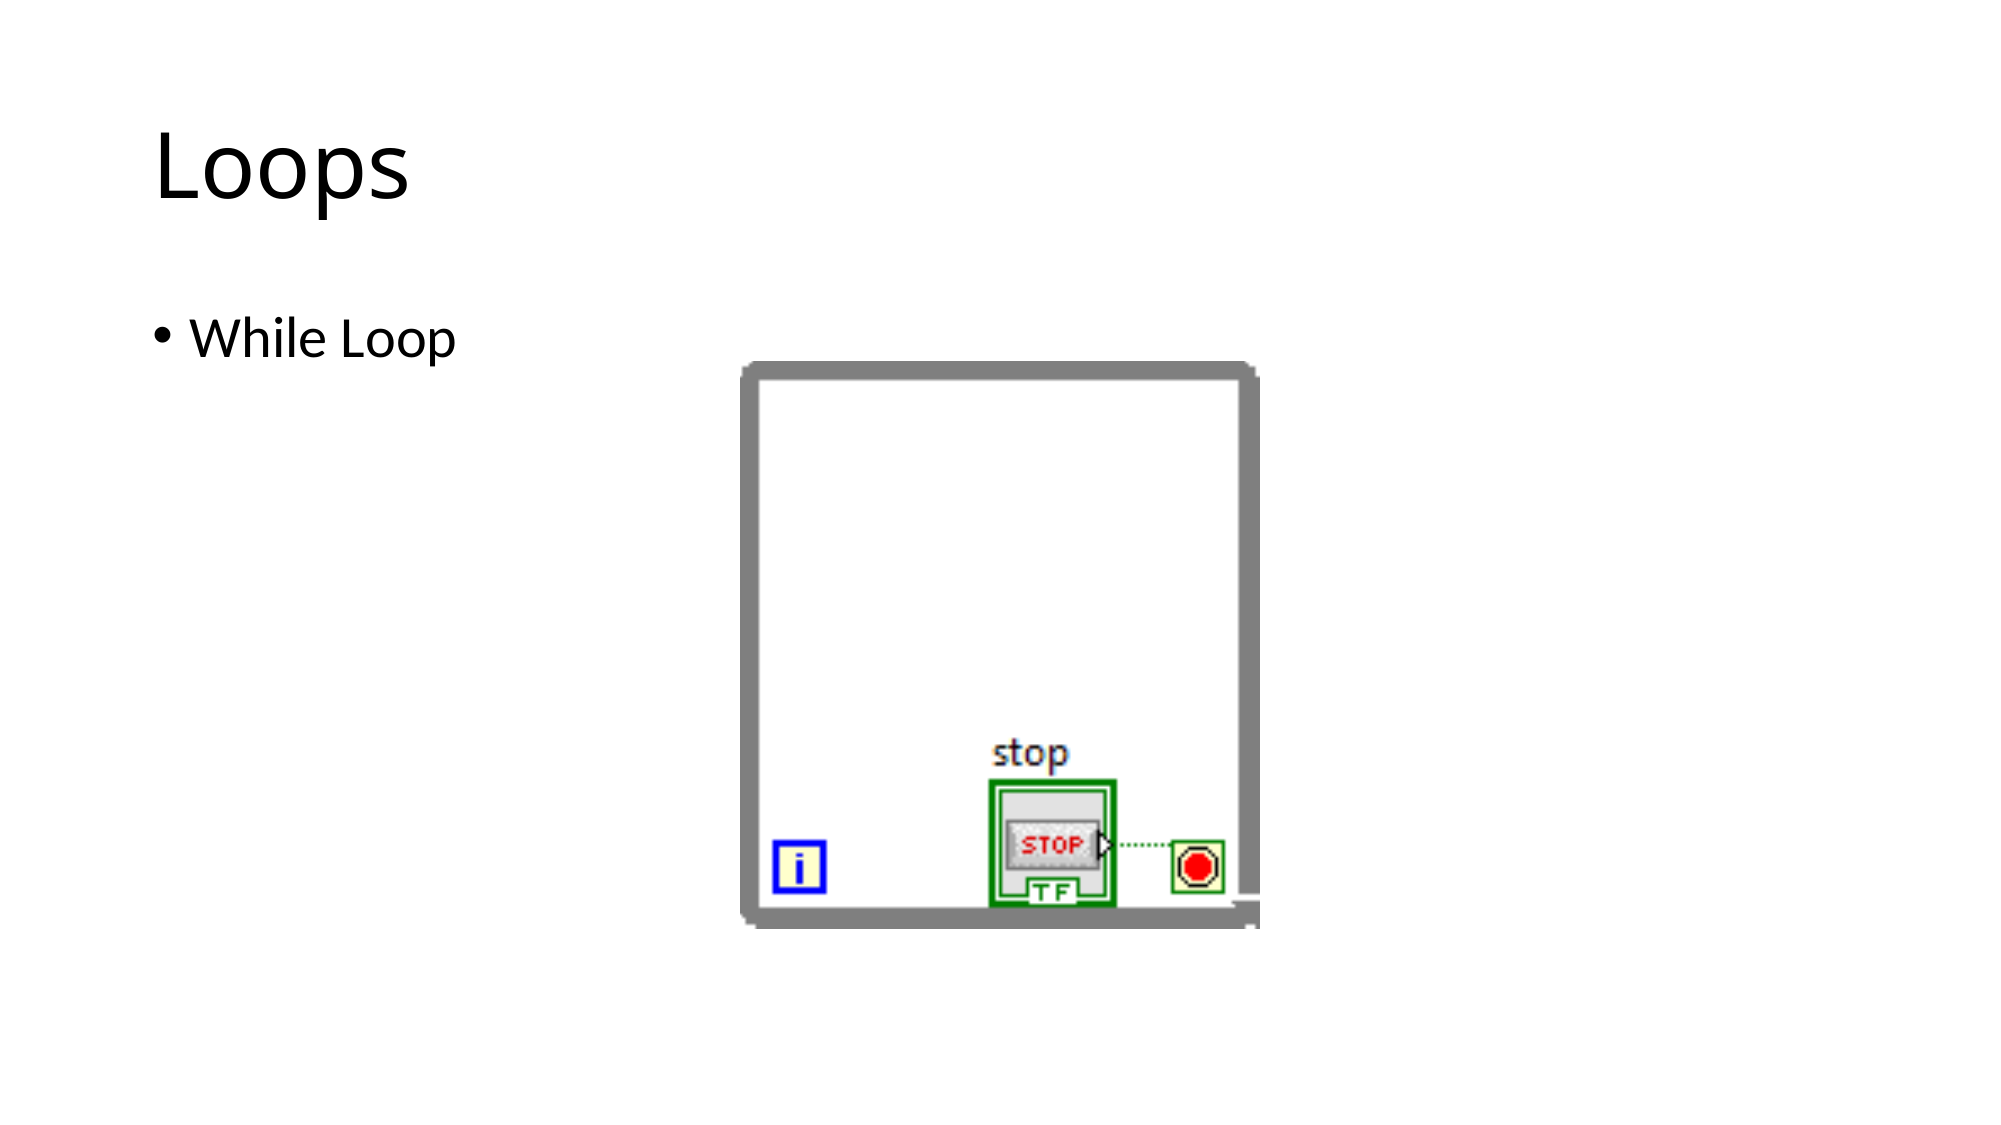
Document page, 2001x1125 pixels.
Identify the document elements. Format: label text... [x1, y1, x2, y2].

picture [740, 361, 1260, 929]
list While Loop [137, 299, 1863, 1014]
title Loops [137, 59, 1863, 278]
